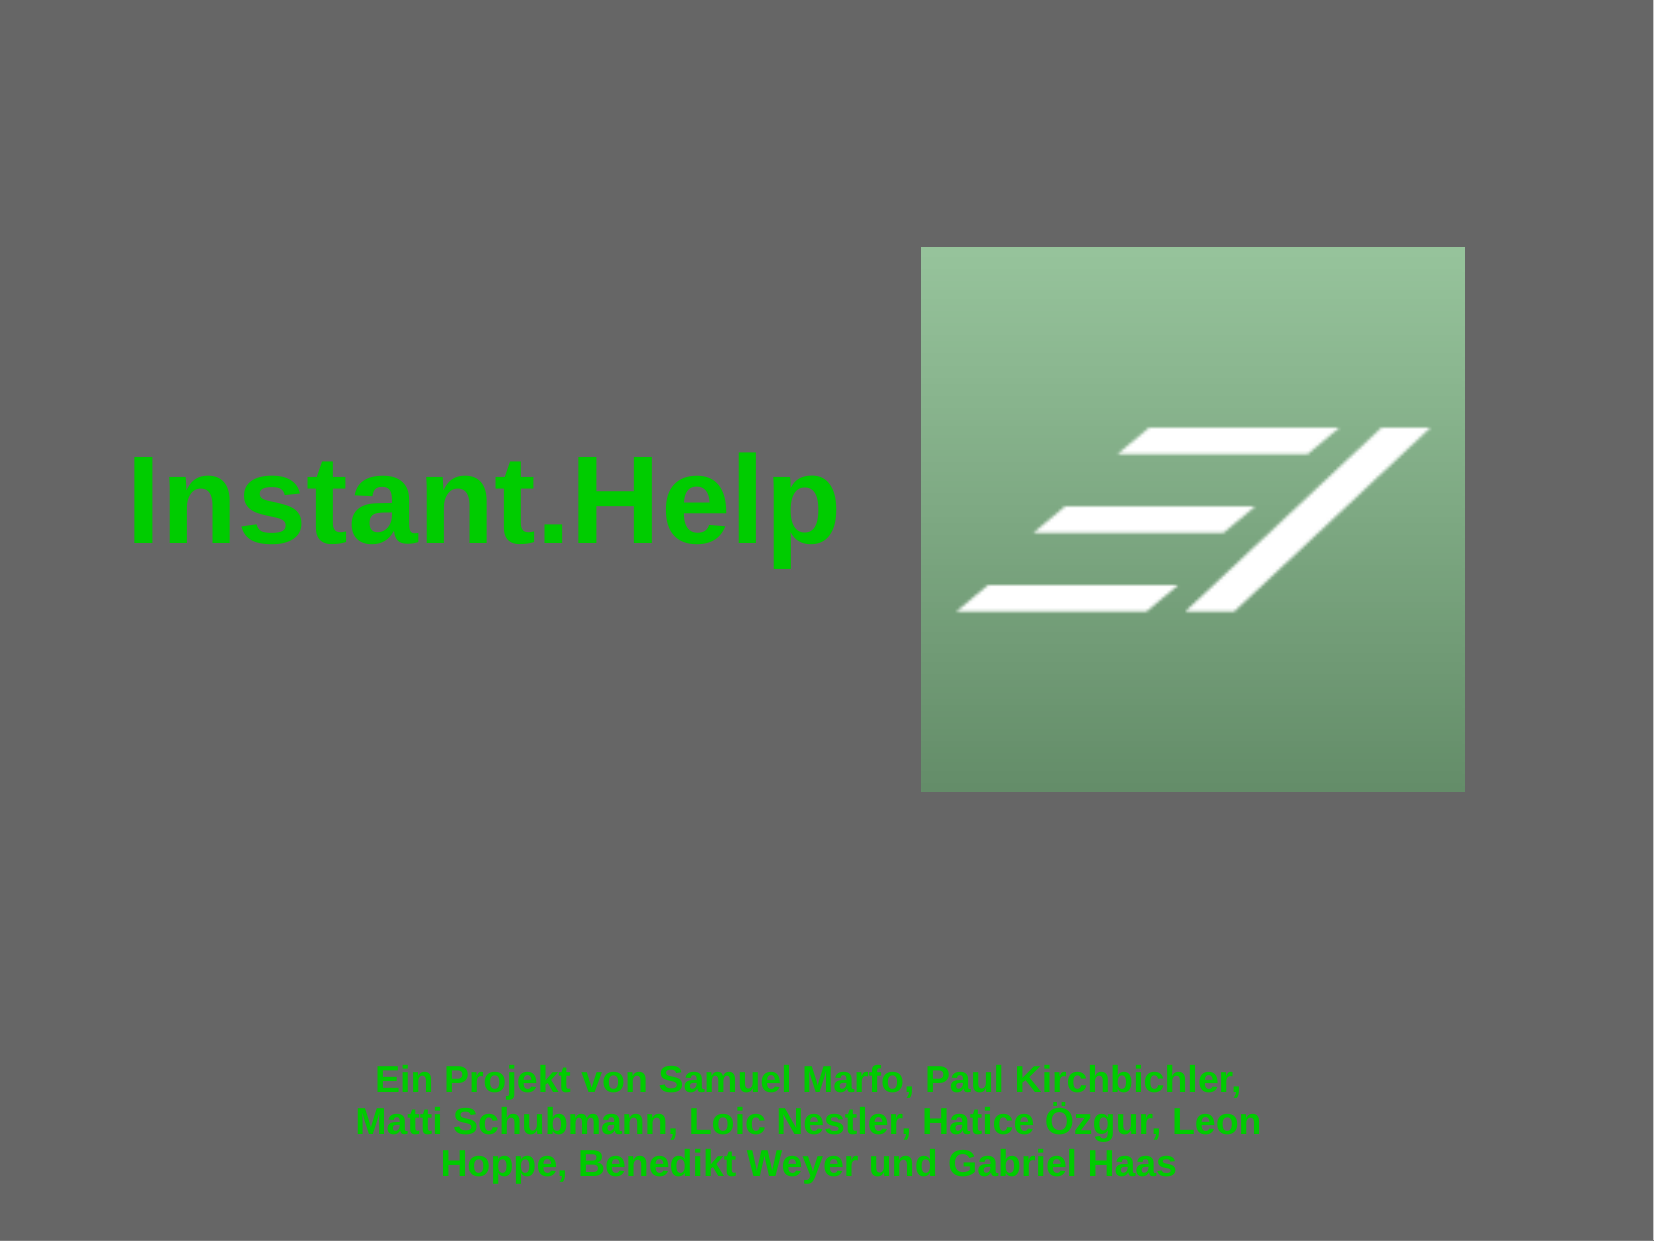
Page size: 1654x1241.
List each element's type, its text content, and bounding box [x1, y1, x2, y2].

text_box Ein Projekt von Samuel Marfo, Paul Kirchbichler, Matti Schubmann, Loic Nestler, Hatice Özgur, Leon Hoppe, Benedikt Weyer und Gabriel Haas [330, 1051, 1288, 1241]
text_box [0, 0, 1654, 1241]
subtitle Instant.Help [0, 430, 921, 571]
picture [921, 247, 1465, 792]
